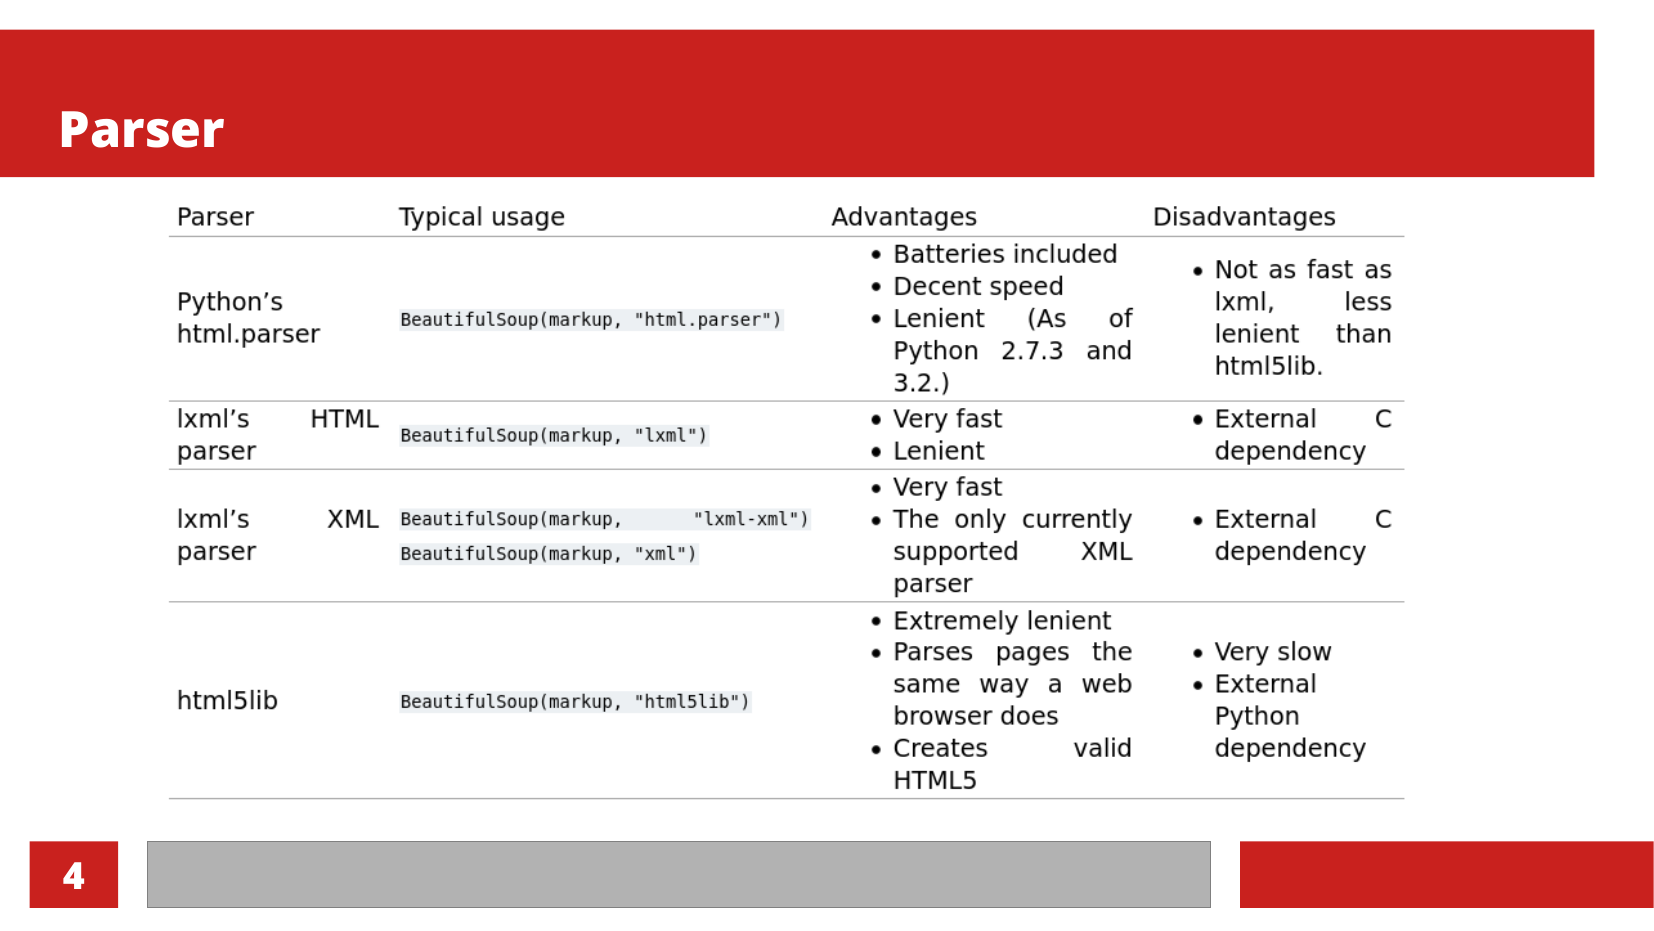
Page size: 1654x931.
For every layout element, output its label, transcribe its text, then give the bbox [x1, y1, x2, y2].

title Parser [59, 44, 1595, 163]
picture [142, 187, 1418, 826]
